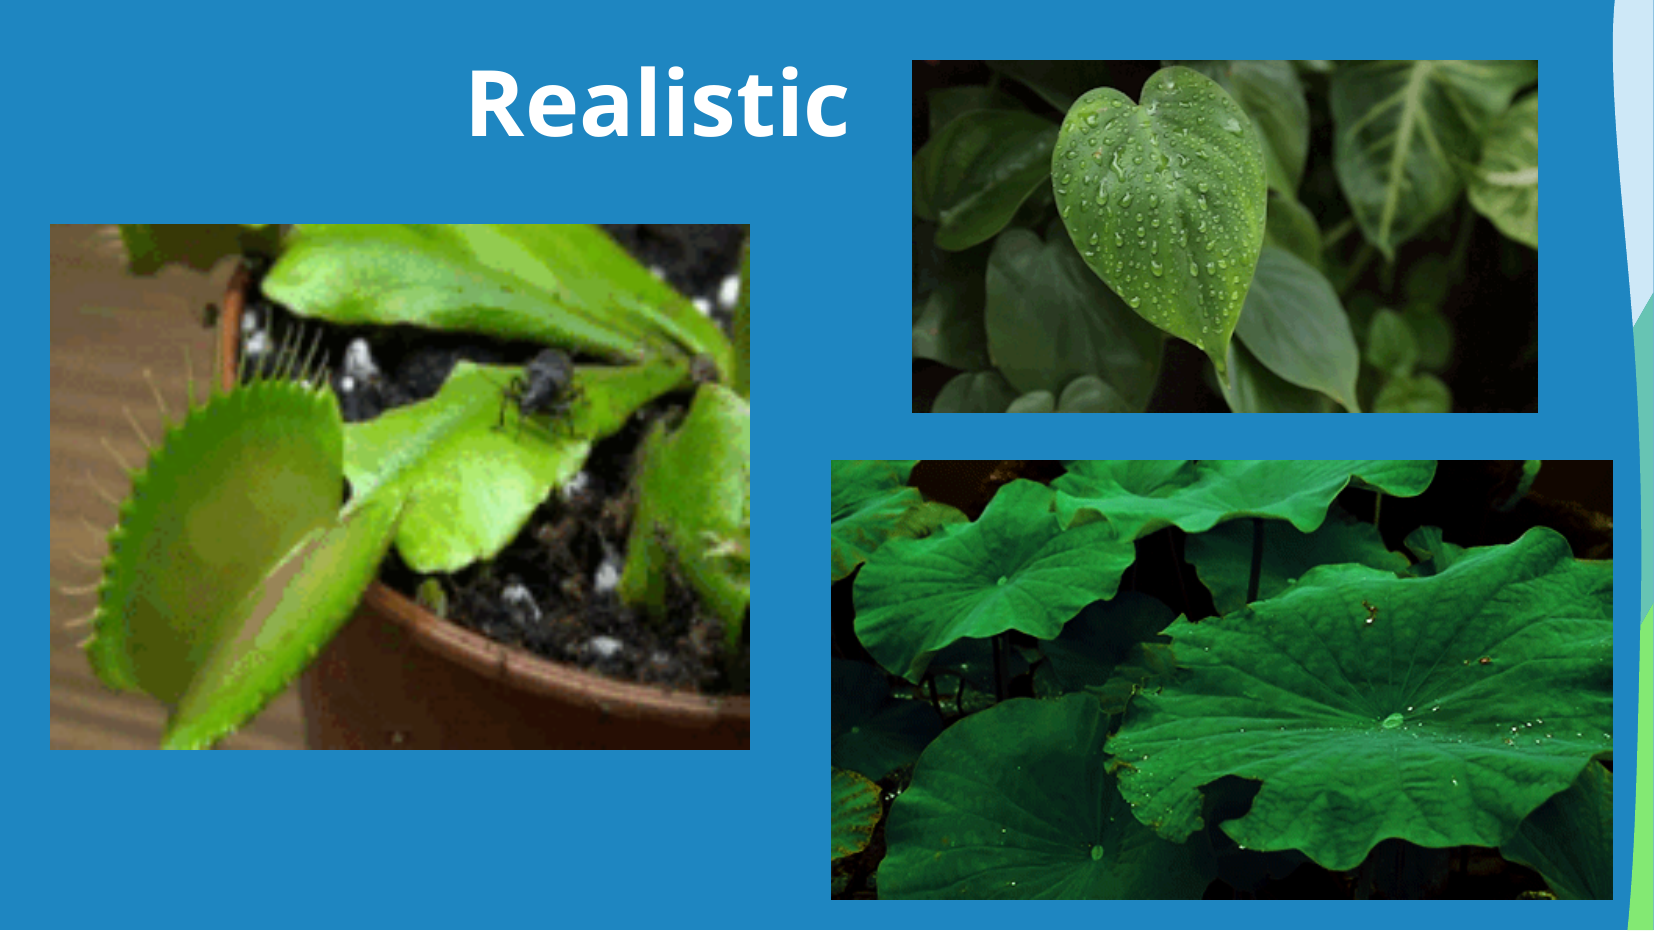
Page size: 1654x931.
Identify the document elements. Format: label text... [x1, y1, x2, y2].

picture [50, 224, 751, 751]
text_box Realistic [450, 37, 1426, 163]
picture [912, 60, 1538, 413]
picture [831, 460, 1613, 901]
